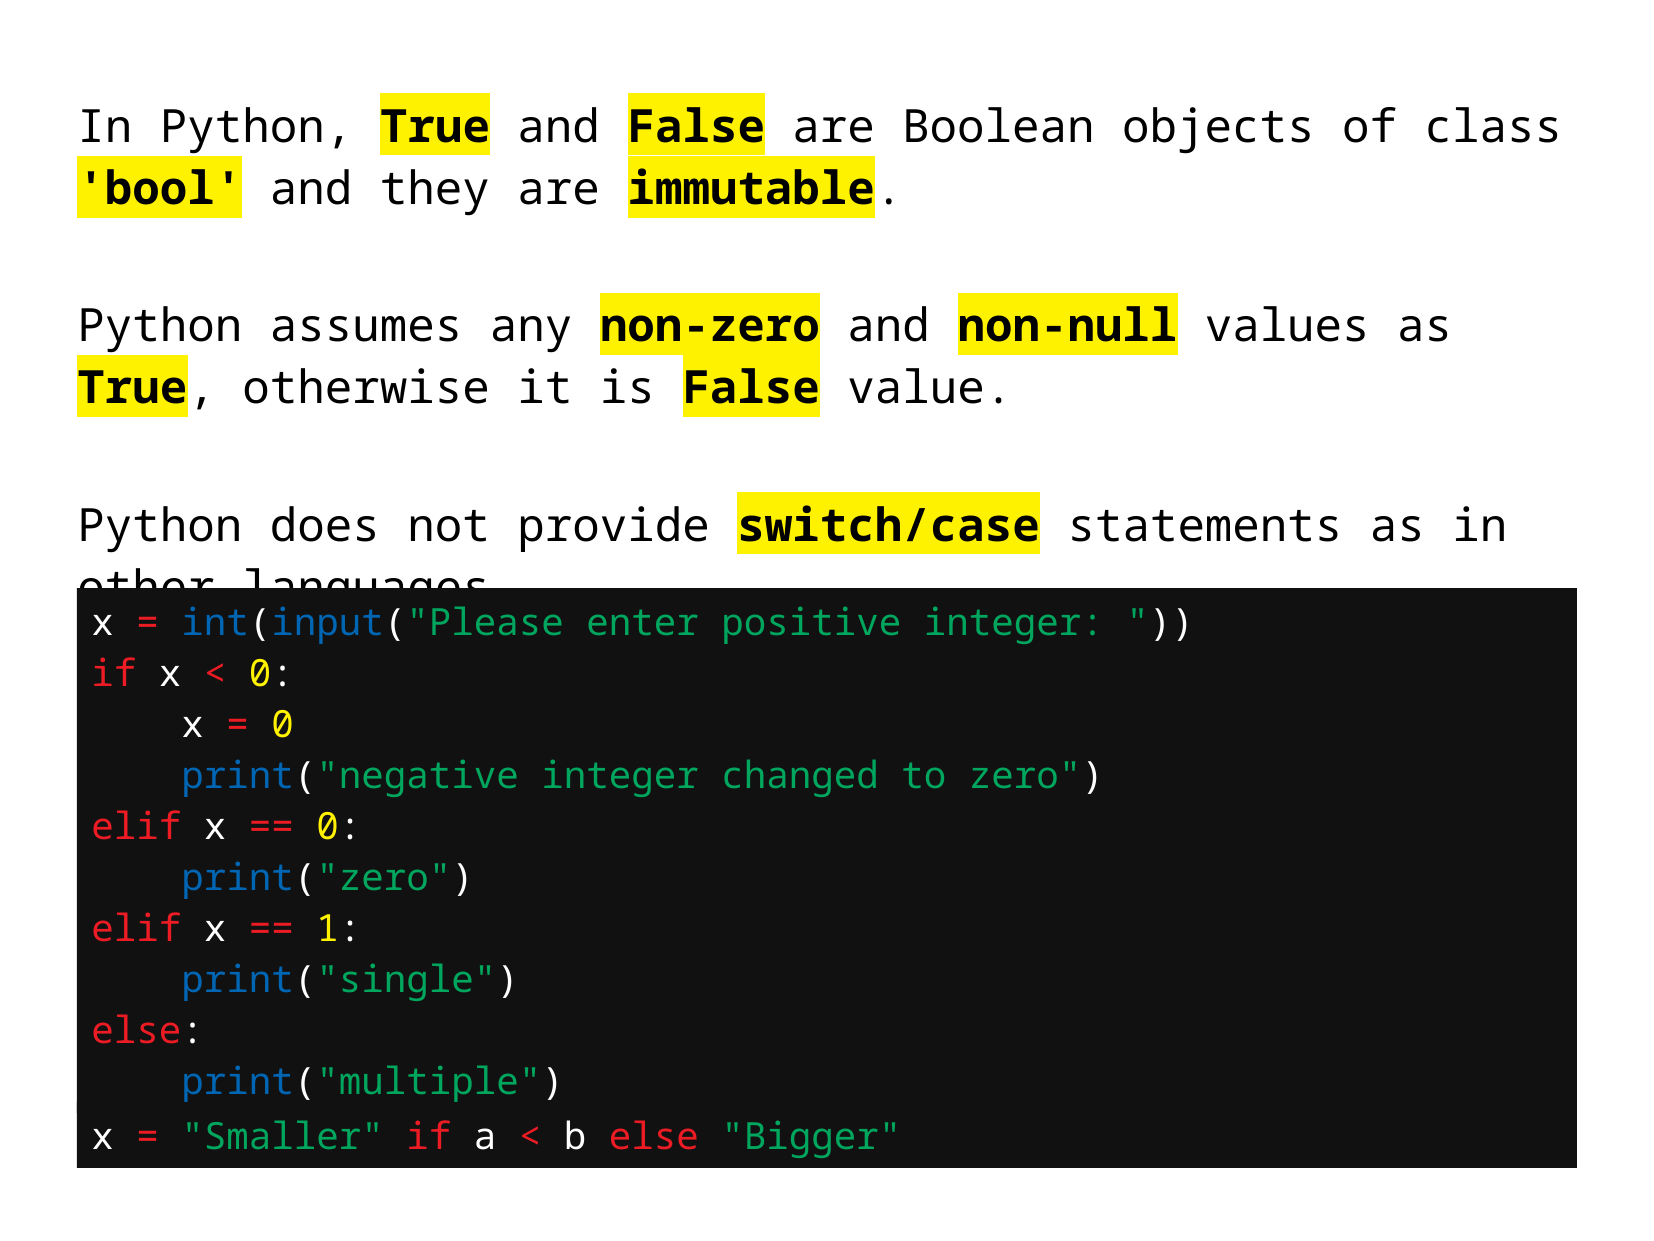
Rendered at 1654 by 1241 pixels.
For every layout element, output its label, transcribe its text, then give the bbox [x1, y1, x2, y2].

text_box x = "Smaller" if a < b else "Bigger" [76, 1101, 1577, 1155]
text_box In Python, True and False are Boolean objects of class 'bool' and they are immutable. Python assumes any non-zero and non-null values as True, otherwise it is False value. Python does not provide switch/case statements as in other languages. Example of Python if statement Inline conditional expression [62, 85, 1591, 1111]
text_box x = int(input("Please enter positive integer: ")) if x < 0: x = 0 print("negative integer changed to zero") elif x == 0: print("zero") elif x == 1: print("single") else: print("multiple") [76, 588, 1577, 981]
